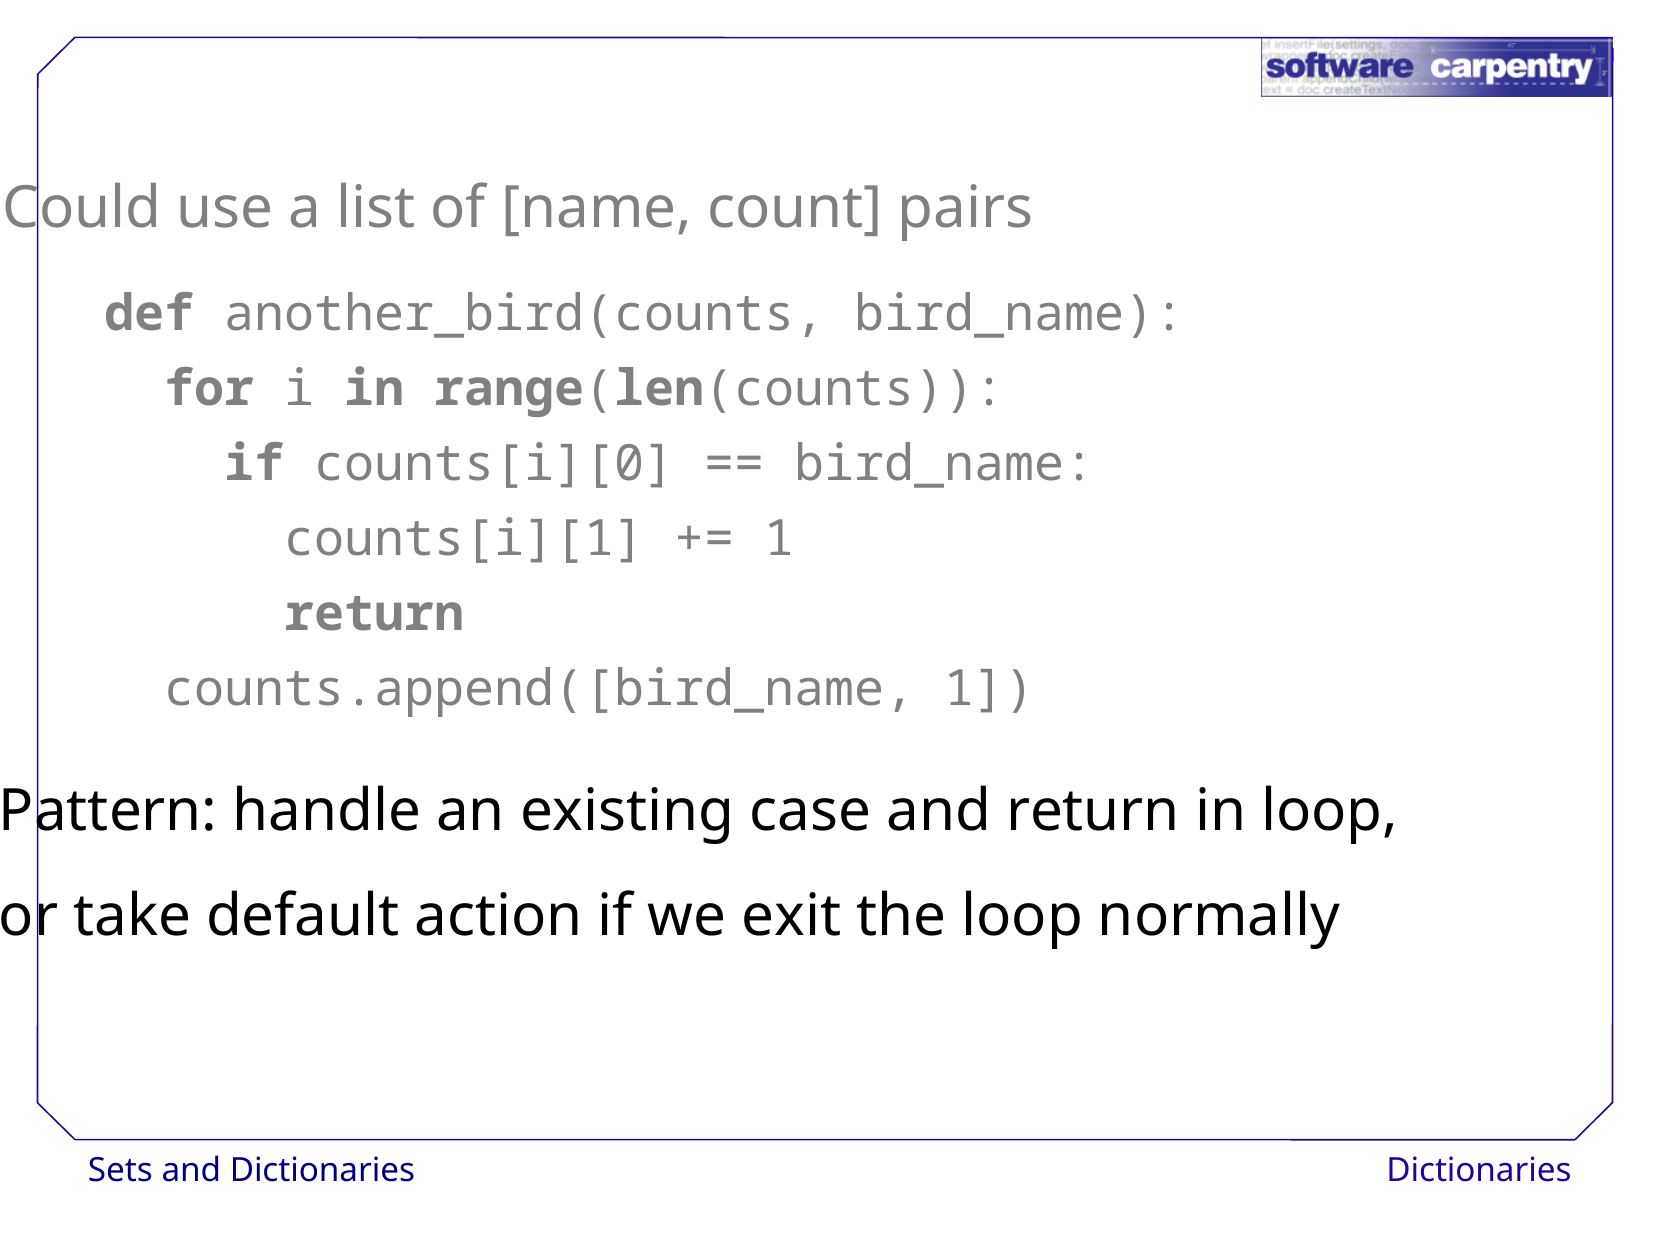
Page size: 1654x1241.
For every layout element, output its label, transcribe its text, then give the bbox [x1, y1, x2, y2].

text_box def another_bird(counts, bird_name): for i in range(len(counts)): if counts[i][0] == bird_name: counts[i][1] += 1 return counts.append([bird_name, 1]) [89, 258, 1512, 729]
picture [1261, 39, 1613, 97]
text_box Pattern: handle an existing case and return in loop, or take default action if we exit the loop normally [0, 729, 1563, 955]
text_box Could use a list of [name, count] pairs [0, 126, 1214, 248]
